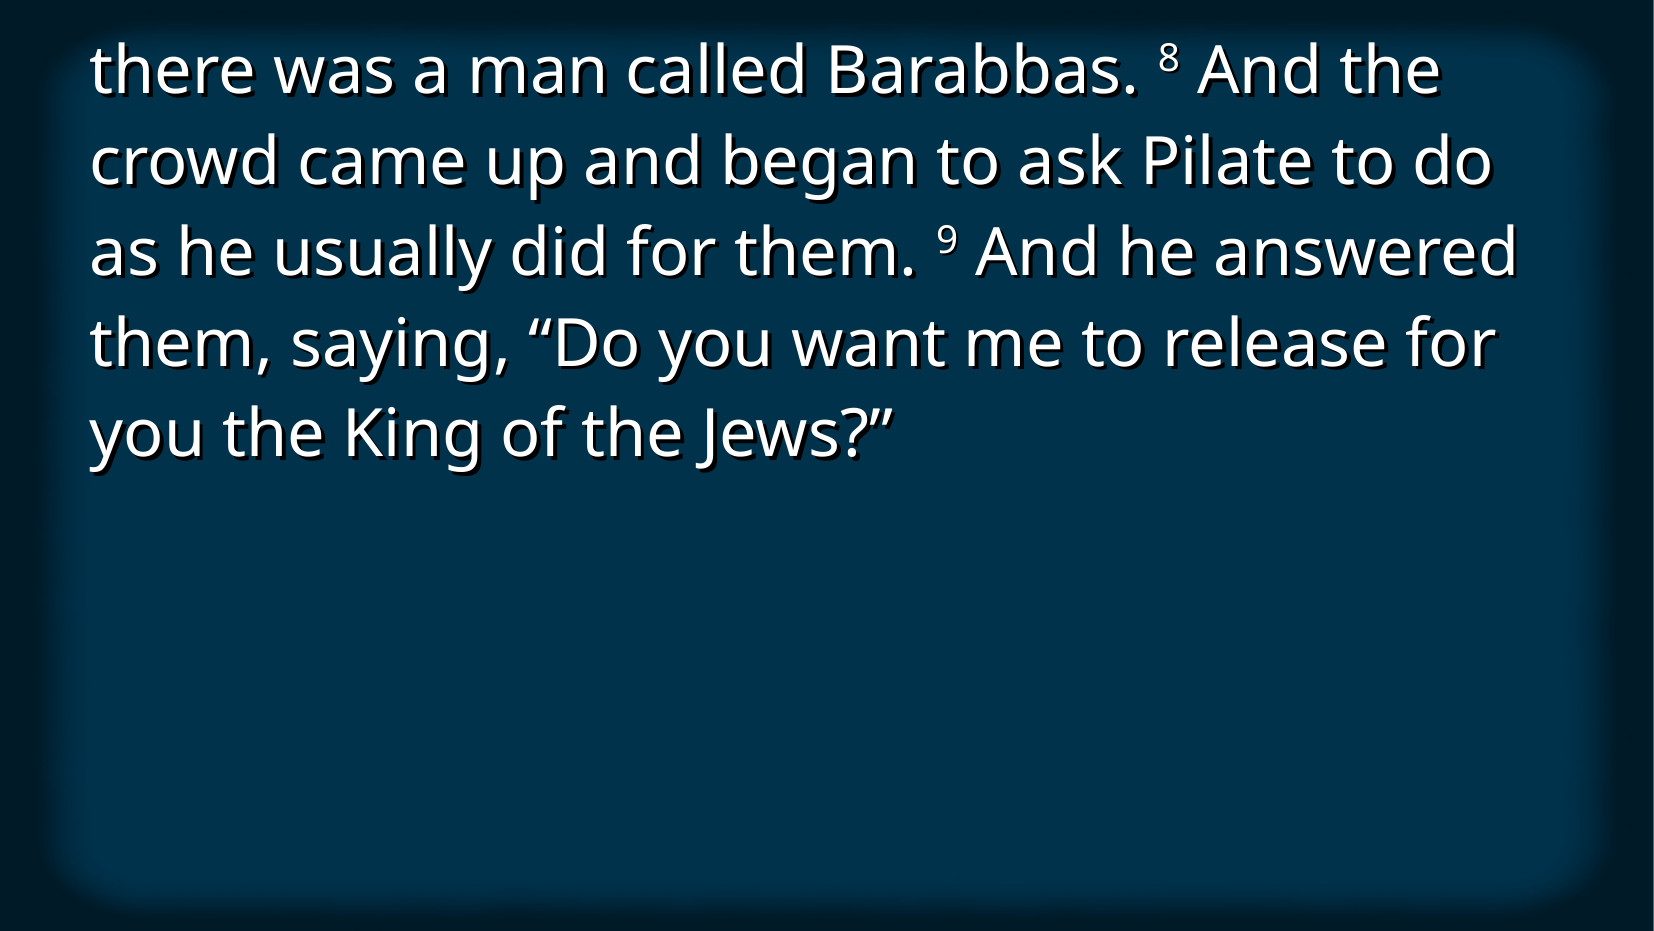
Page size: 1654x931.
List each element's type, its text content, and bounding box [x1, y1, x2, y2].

picture [0, 0, 1654, 931]
text_box there was a man called Barabbas. 8 And the crowd came up and began to ask Pilate to do as he usually did for them. 9 And he answered them, saying, “Do you want me to release for you the King of the Jews?” [75, 15, 1576, 474]
